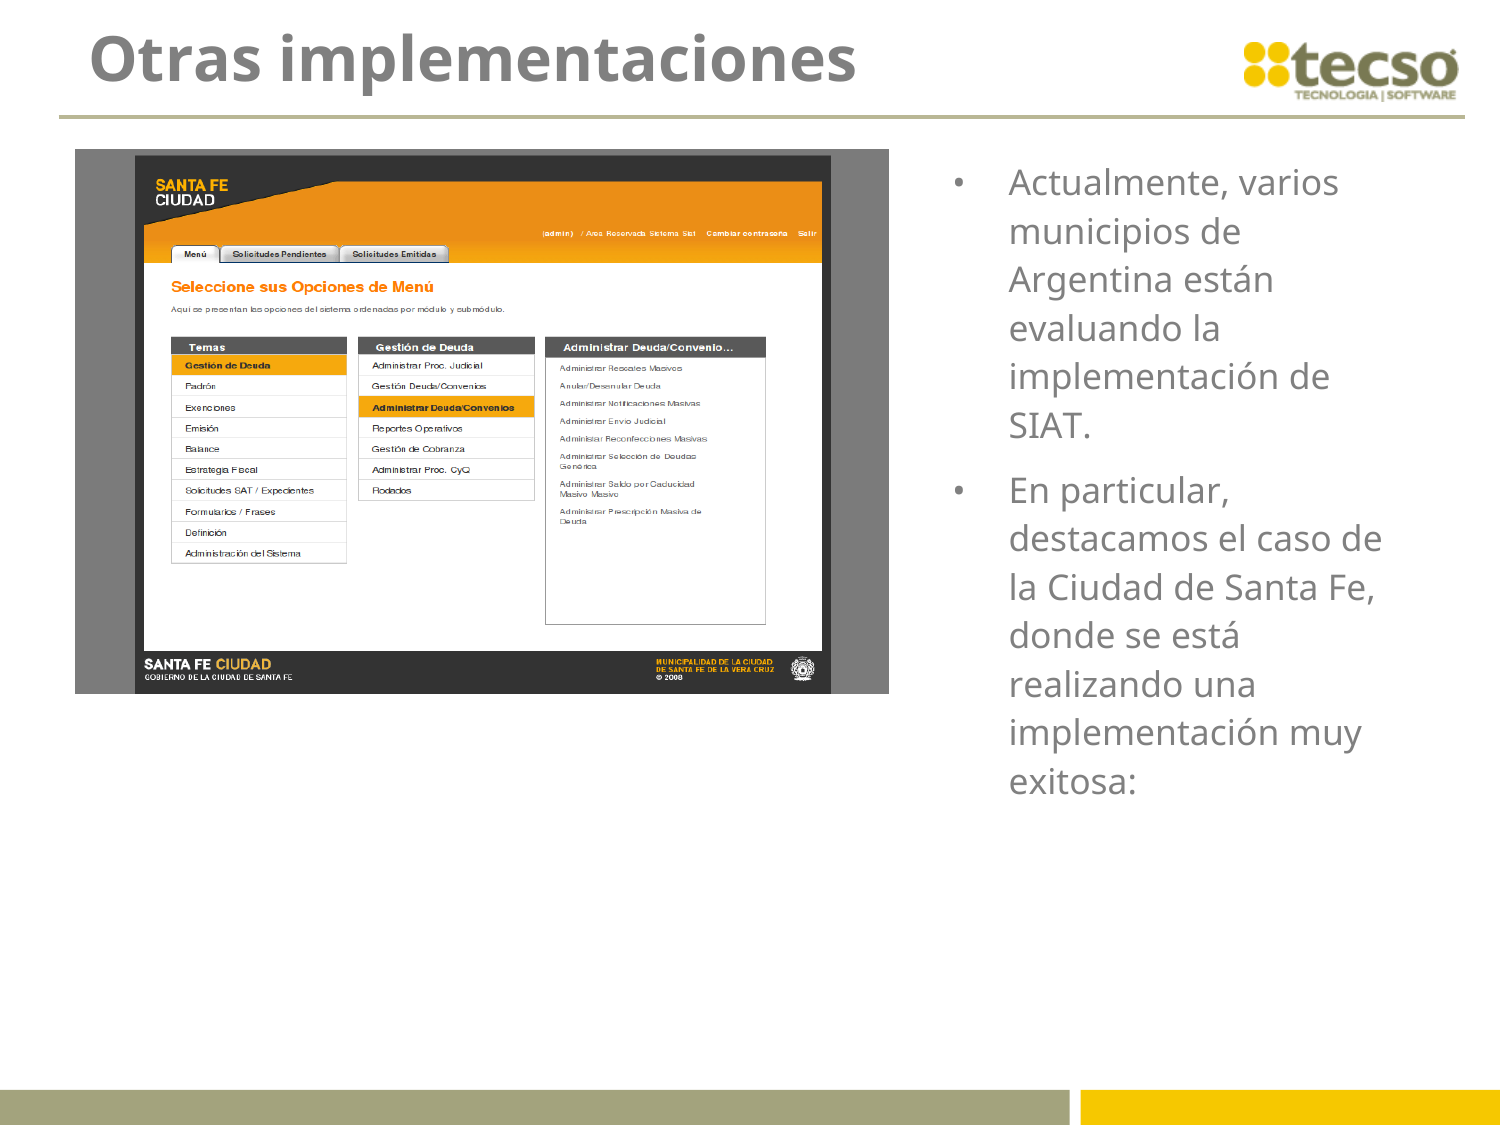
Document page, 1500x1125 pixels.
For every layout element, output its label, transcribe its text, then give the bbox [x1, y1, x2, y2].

list Actualmente, varios municipios de Argentina están evaluando la implementación de SIAT. En particular, destacamos el caso de la Ciudad de Santa Fe, donde se está realizando una implementación muy exitosa: [937, 149, 1426, 1051]
title Otras implementaciones [73, 6, 1238, 211]
picture [1244, 42, 1459, 102]
picture [75, 149, 889, 694]
